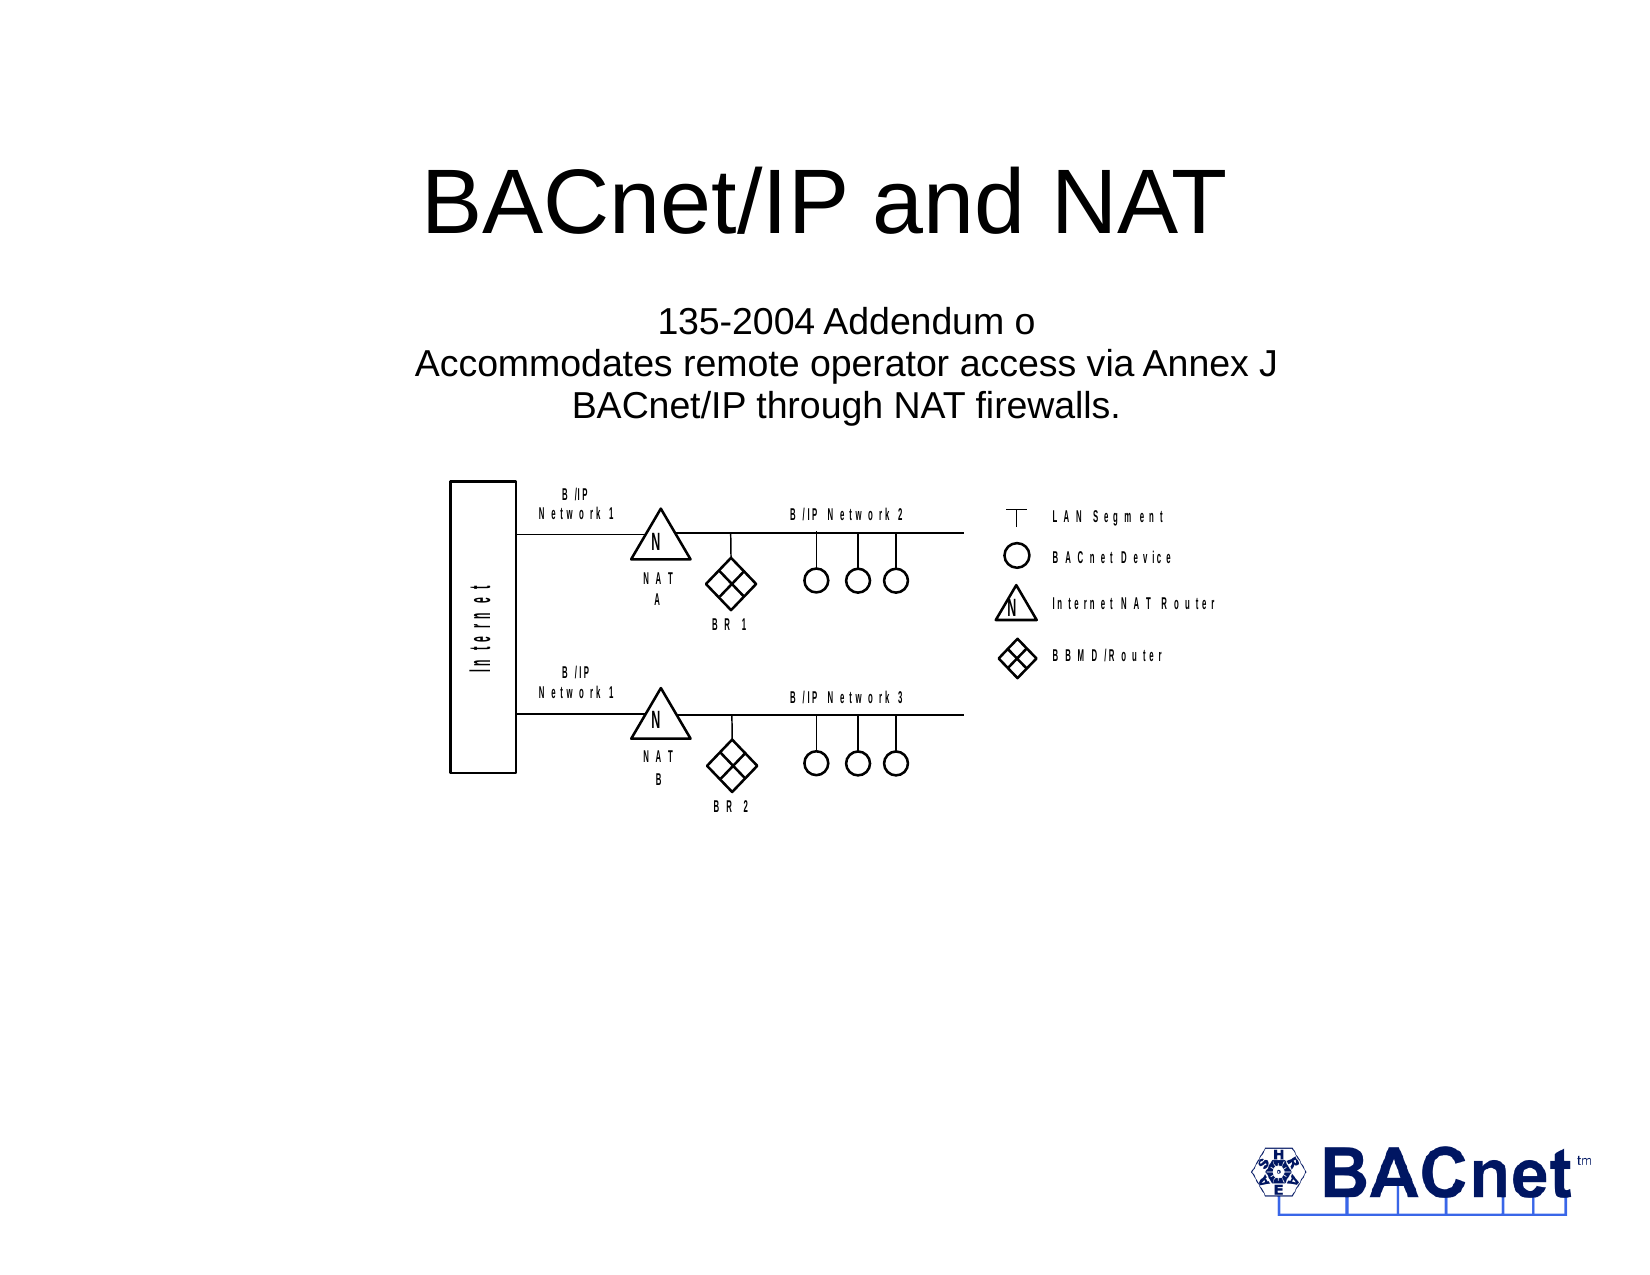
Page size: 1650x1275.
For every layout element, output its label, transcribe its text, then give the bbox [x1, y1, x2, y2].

chart [415, 442, 1248, 841]
text_box 135-2004 Addendum o Accommodates remote operator access via Annex J BACnet/IP through NAT firewalls. [359, 293, 1335, 435]
title BACnet/IP and NAT [135, 112, 1515, 291]
picture [1251, 1146, 1591, 1216]
